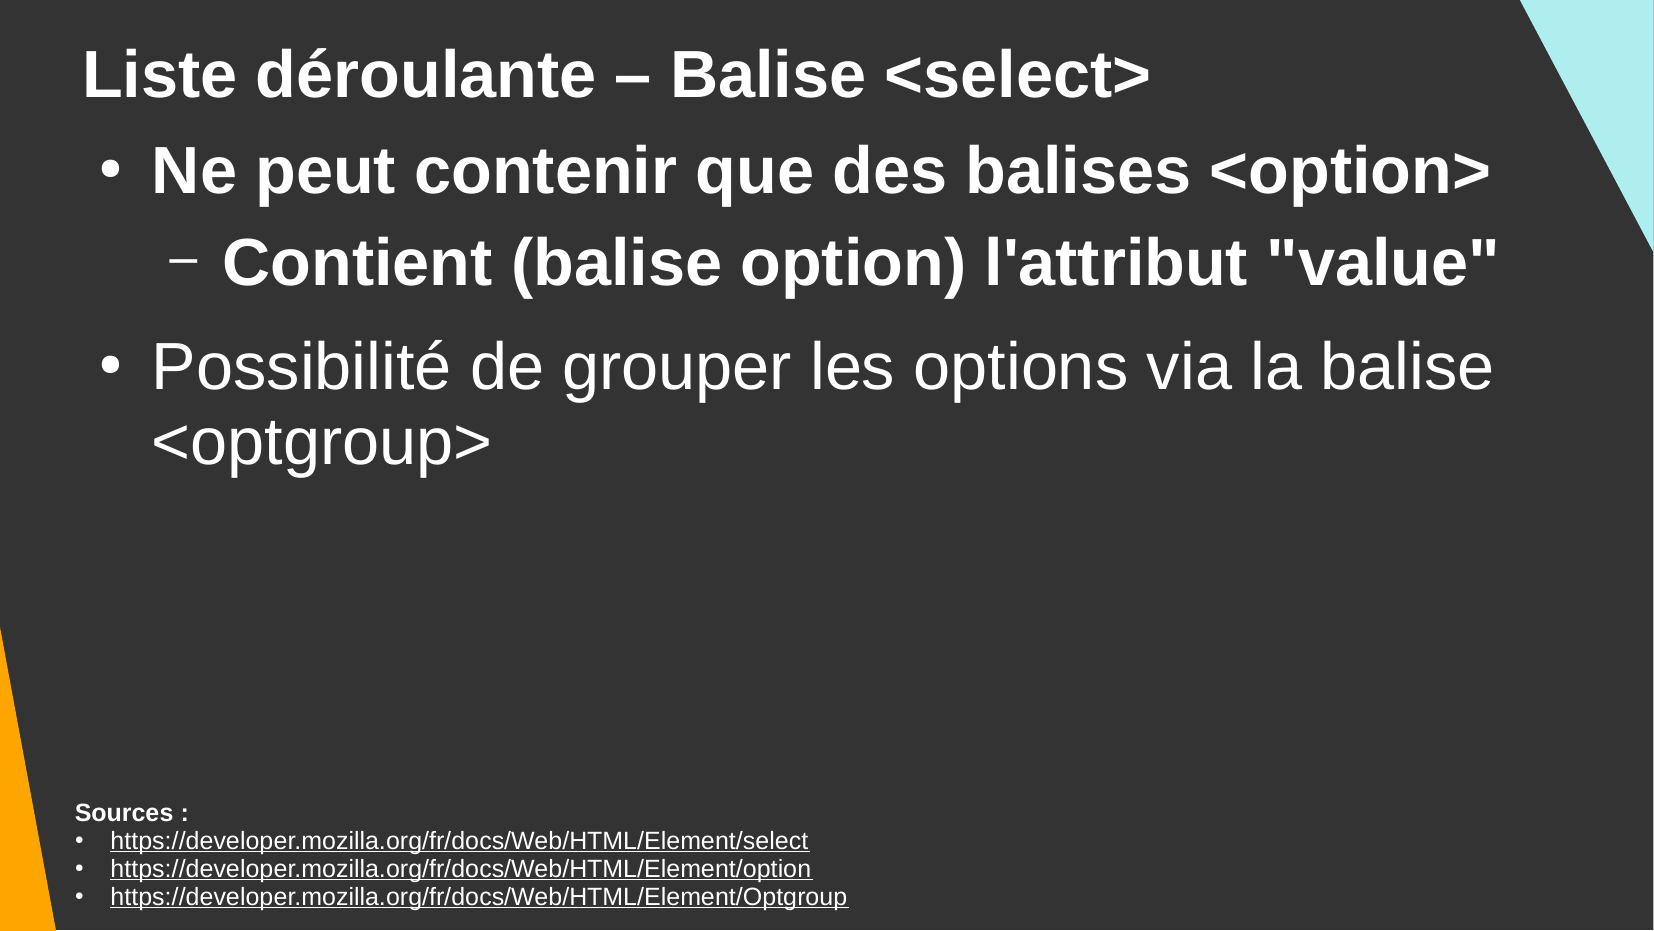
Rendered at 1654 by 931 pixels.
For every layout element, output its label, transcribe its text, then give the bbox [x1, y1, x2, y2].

list Ne peut contenir que des balises <option> Contient (balise option) l'attribut "value" Possibilité de grouper les options via la balise <optgroup> [80, 132, 1605, 721]
title Liste déroulante – Balise <select> [82, 37, 1571, 114]
text_box Sources : https://developer.mozilla.org/fr/docs/Web/HTML/Element/select https://developer.mozilla.org/fr/docs/Web/HTML/Element/option https://developer.mozilla.org/fr/docs/Web/HTML/Element/Optgroup [60, 791, 1546, 919]
text_box [1519, 0, 1654, 254]
text_box [0, 627, 57, 931]
